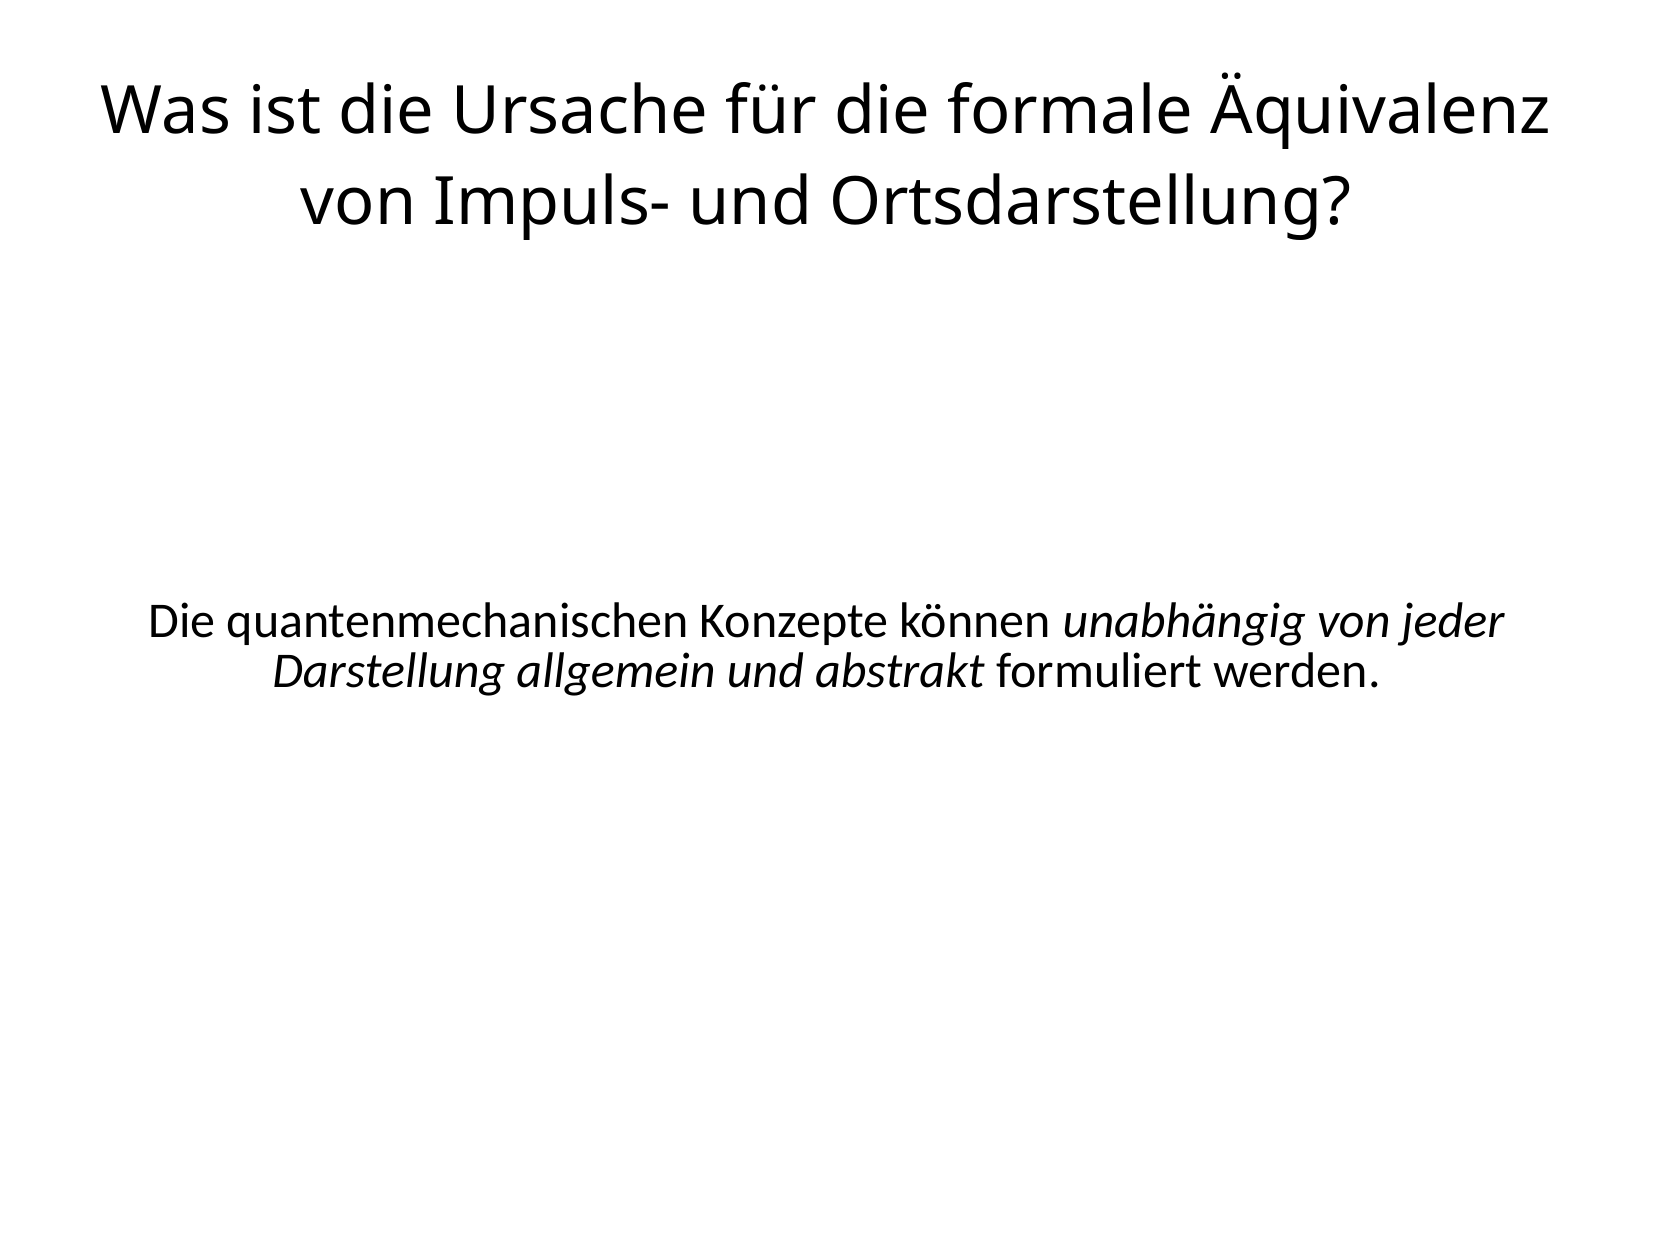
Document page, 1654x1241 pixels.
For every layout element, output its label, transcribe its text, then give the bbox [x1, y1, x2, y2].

subtitle Die quantenmechanischen Konzepte können unabhängig von jeder Darstellung allgemein und abstrakt formuliert werden. [82, 290, 1571, 1010]
title Was ist die Ursache für die formale Äquivalenz von Impuls- und Ortsdarstellung? [82, 49, 1571, 257]
